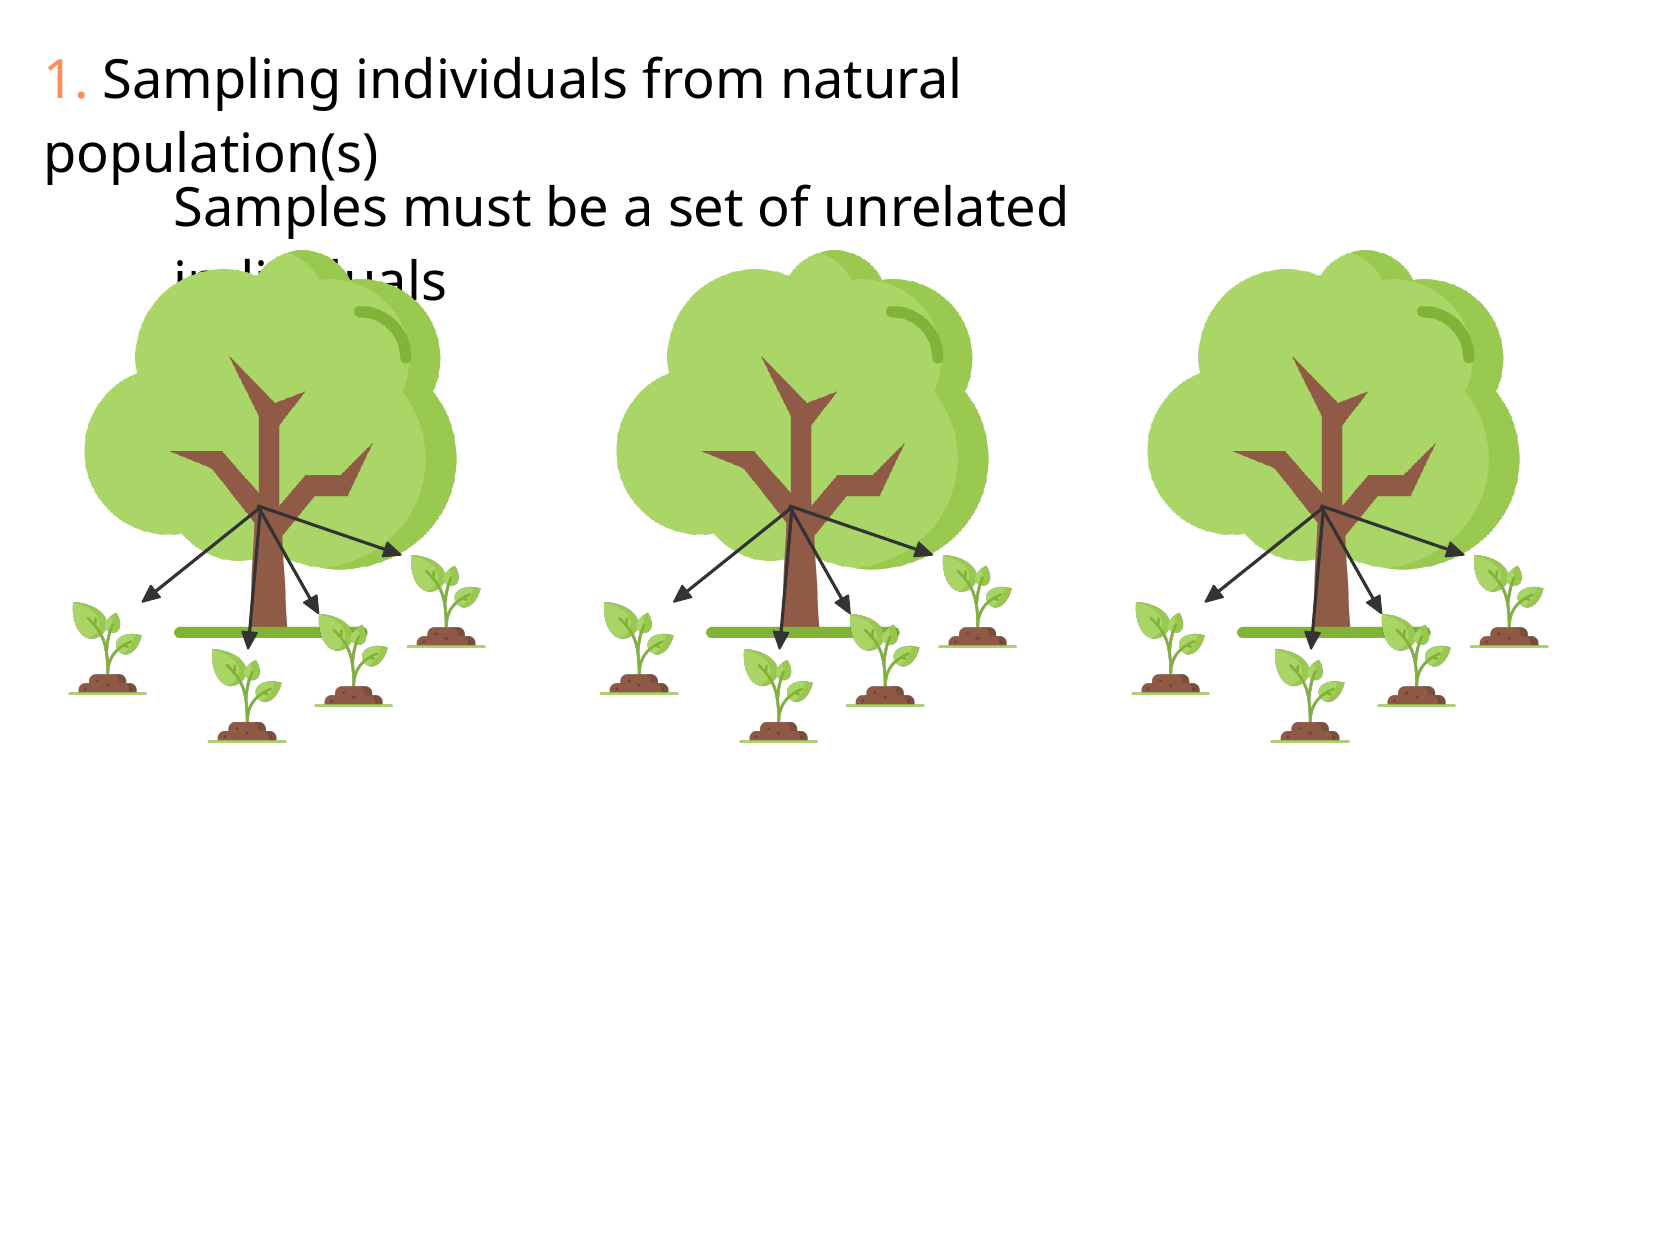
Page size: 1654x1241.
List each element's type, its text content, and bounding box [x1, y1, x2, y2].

picture [732, 649, 825, 743]
text_box 1. Sampling individuals from natural population(s) [28, 33, 1205, 107]
picture [61, 250, 493, 707]
picture [592, 250, 1024, 707]
picture [200, 649, 294, 743]
picture [1263, 649, 1357, 743]
text_box Samples must be a set of unrelated individuals [158, 161, 1347, 260]
picture [1124, 250, 1556, 707]
